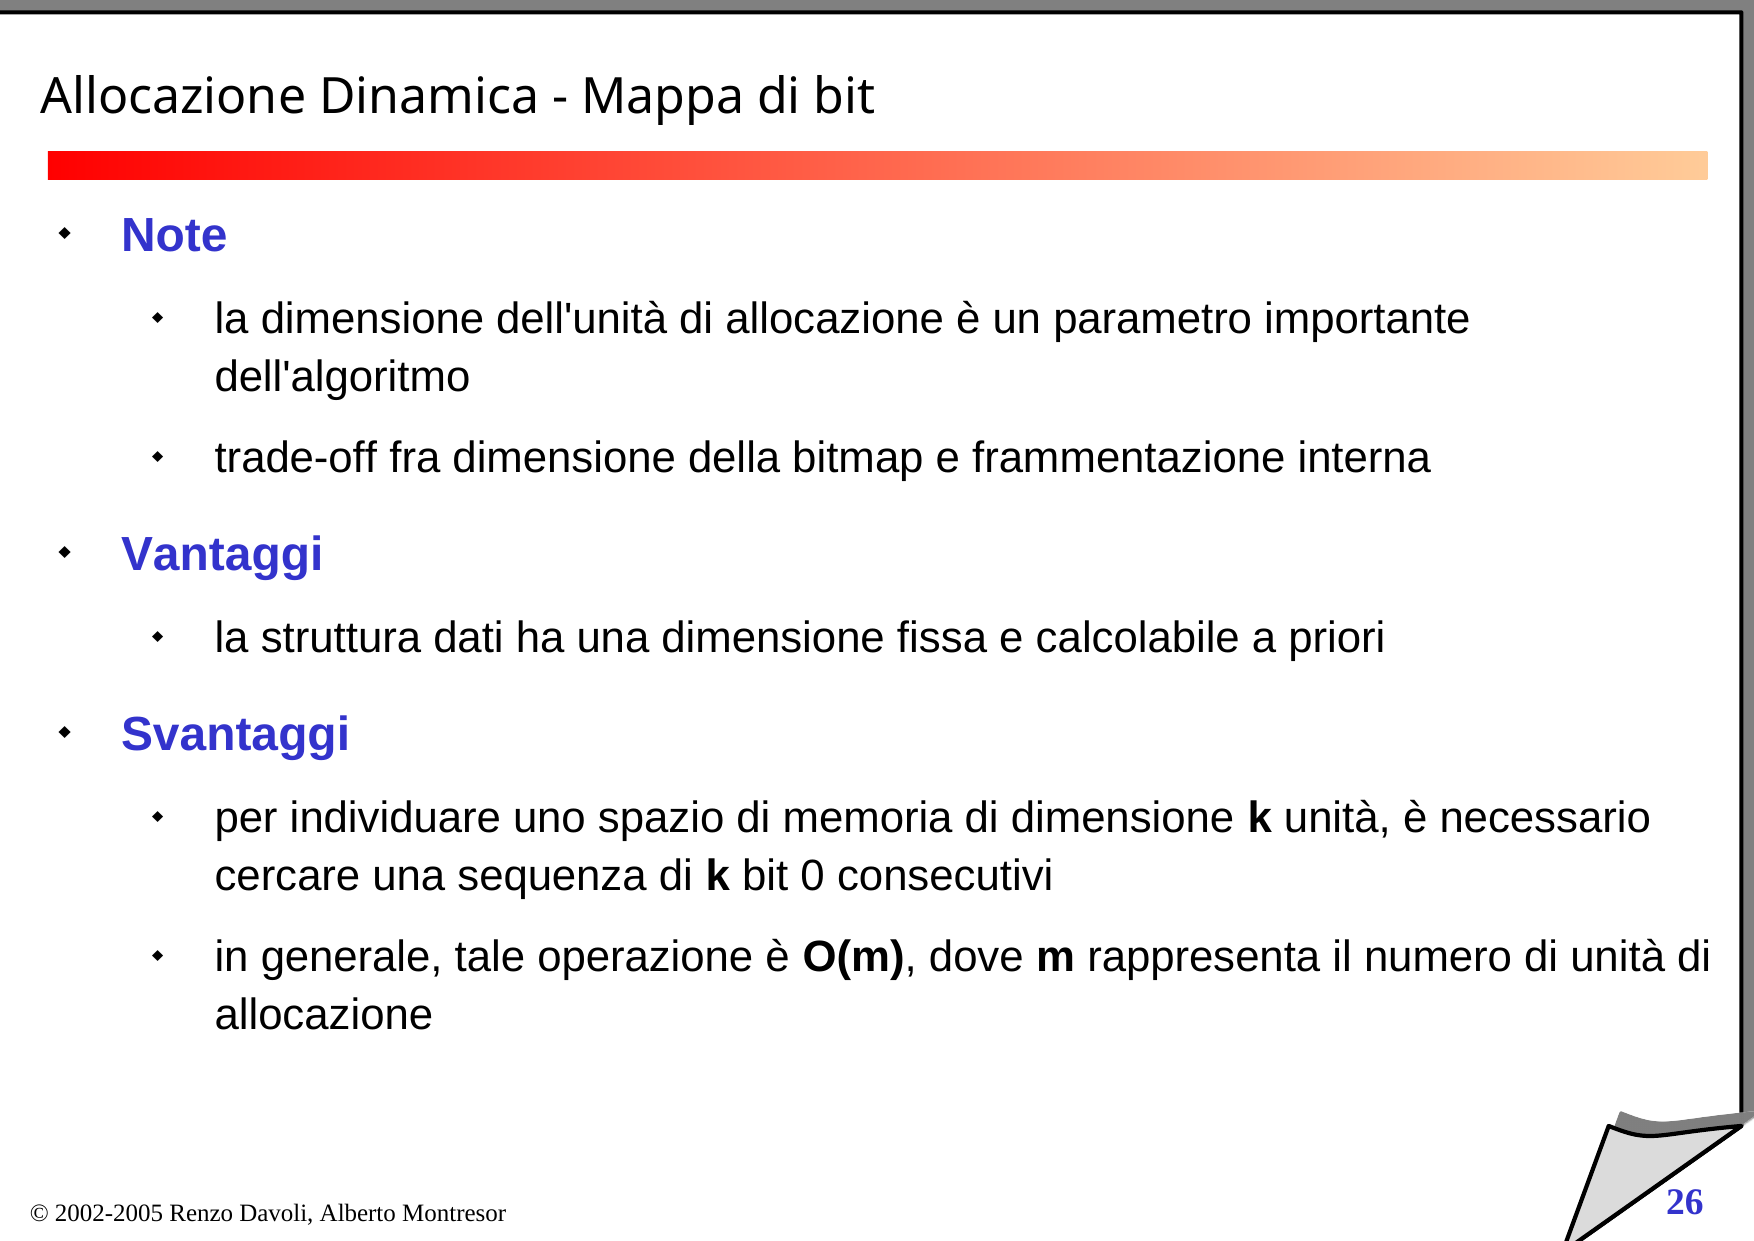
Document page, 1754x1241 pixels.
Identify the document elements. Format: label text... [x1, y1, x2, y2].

list Note la dimensione dell'unità di allocazione è un parametro importante dell'algoritmo trade-off fra dimensione della bitmap e frammentazione interna Vantaggi la struttura dati ha una dimensione fissa e calcolabile a priori Svantaggi per individuare uno spazio di memoria di dimensione k unità, è necessario cercare una sequenza di k bit 0 consecutivi in generale, tale operazione è O(m), dove m rappresenta il numero di unità di allocazione [58, 206, 1727, 1128]
title Allocazione Dinamica - Mappa di bit [40, 49, 1714, 144]
